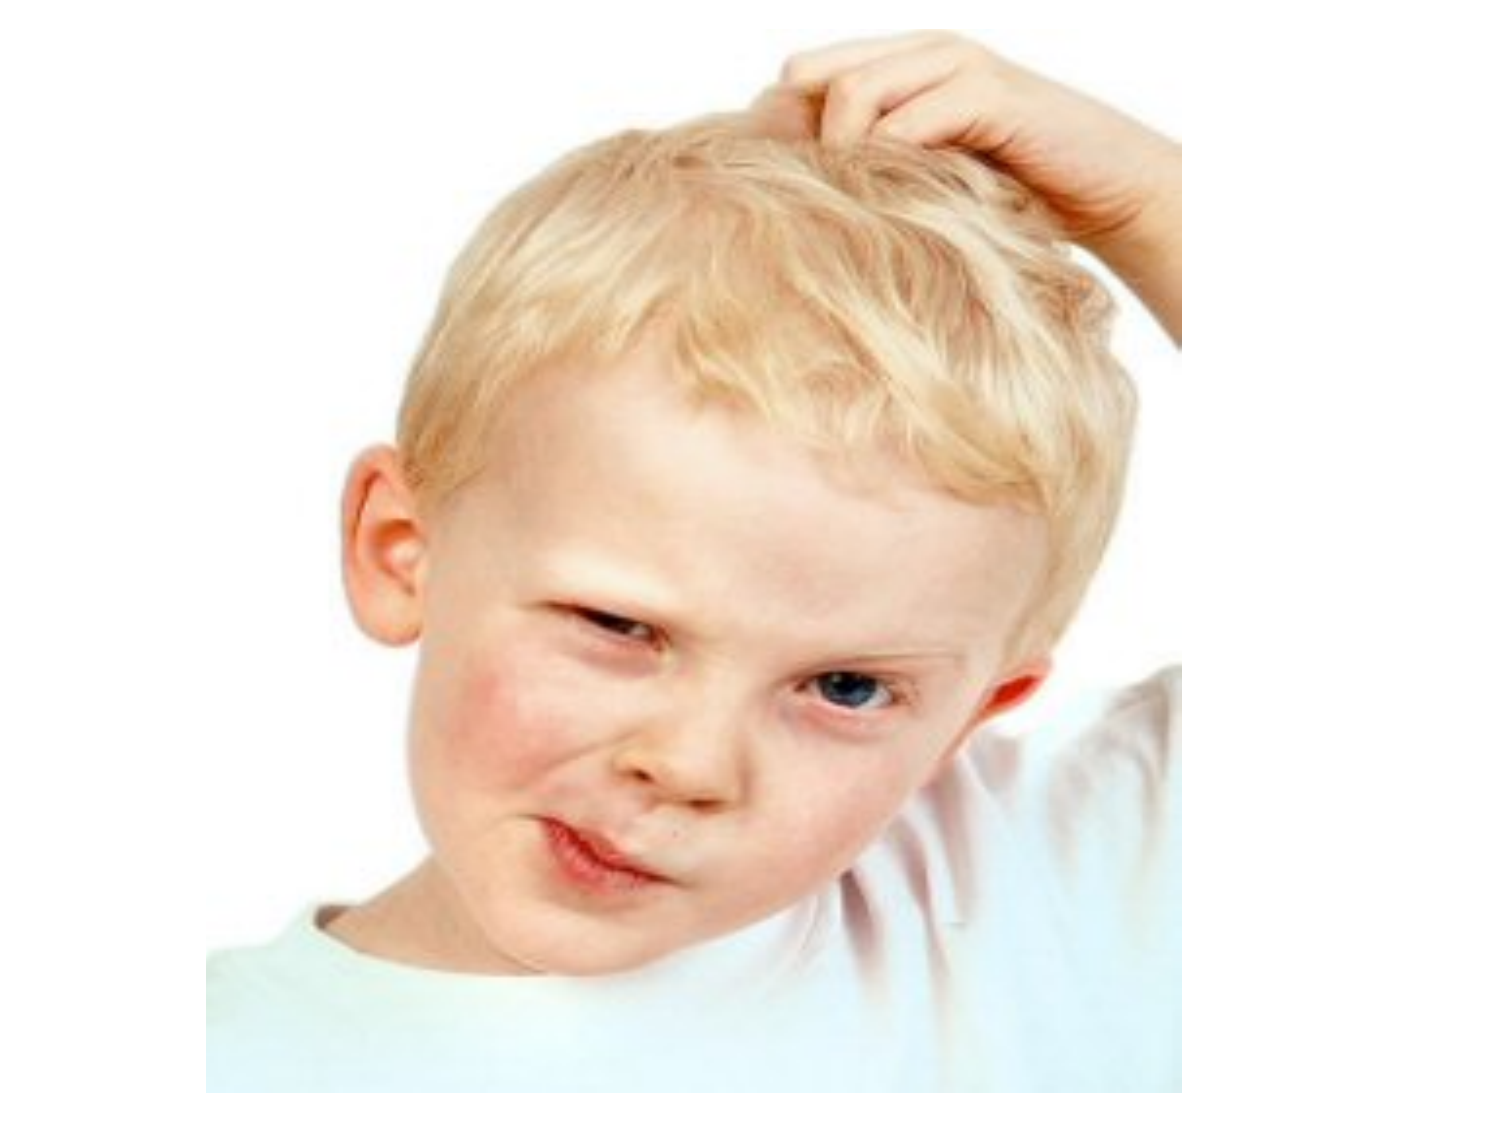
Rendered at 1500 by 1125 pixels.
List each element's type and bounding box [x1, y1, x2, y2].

picture [206, 29, 1182, 1093]
